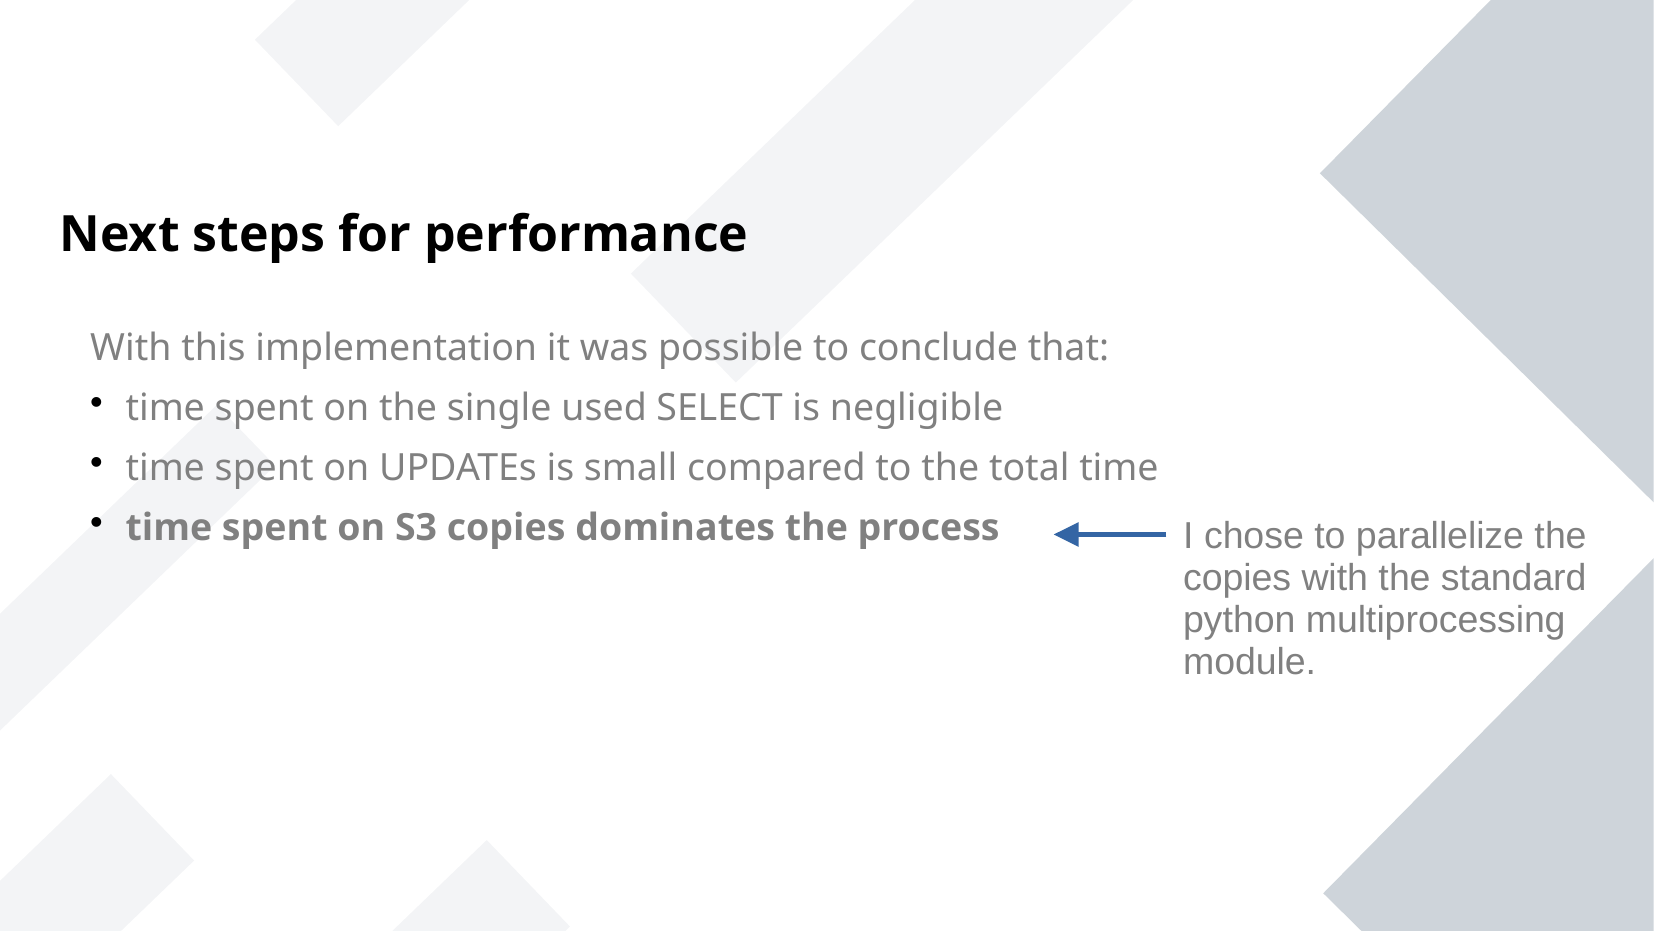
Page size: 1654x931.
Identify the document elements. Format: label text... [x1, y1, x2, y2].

text_box Next steps for performance [44, 193, 1013, 301]
text_box I chose to parallelize the copies with the standard python multiprocessing module. [1168, 506, 1619, 760]
text_box With this implementation it was possible to conclude that: time spent on the single used SELECT is negligible time spent on UPDATEs is small compared to the total time time spent on S3 copies dominates the process [75, 315, 1426, 644]
